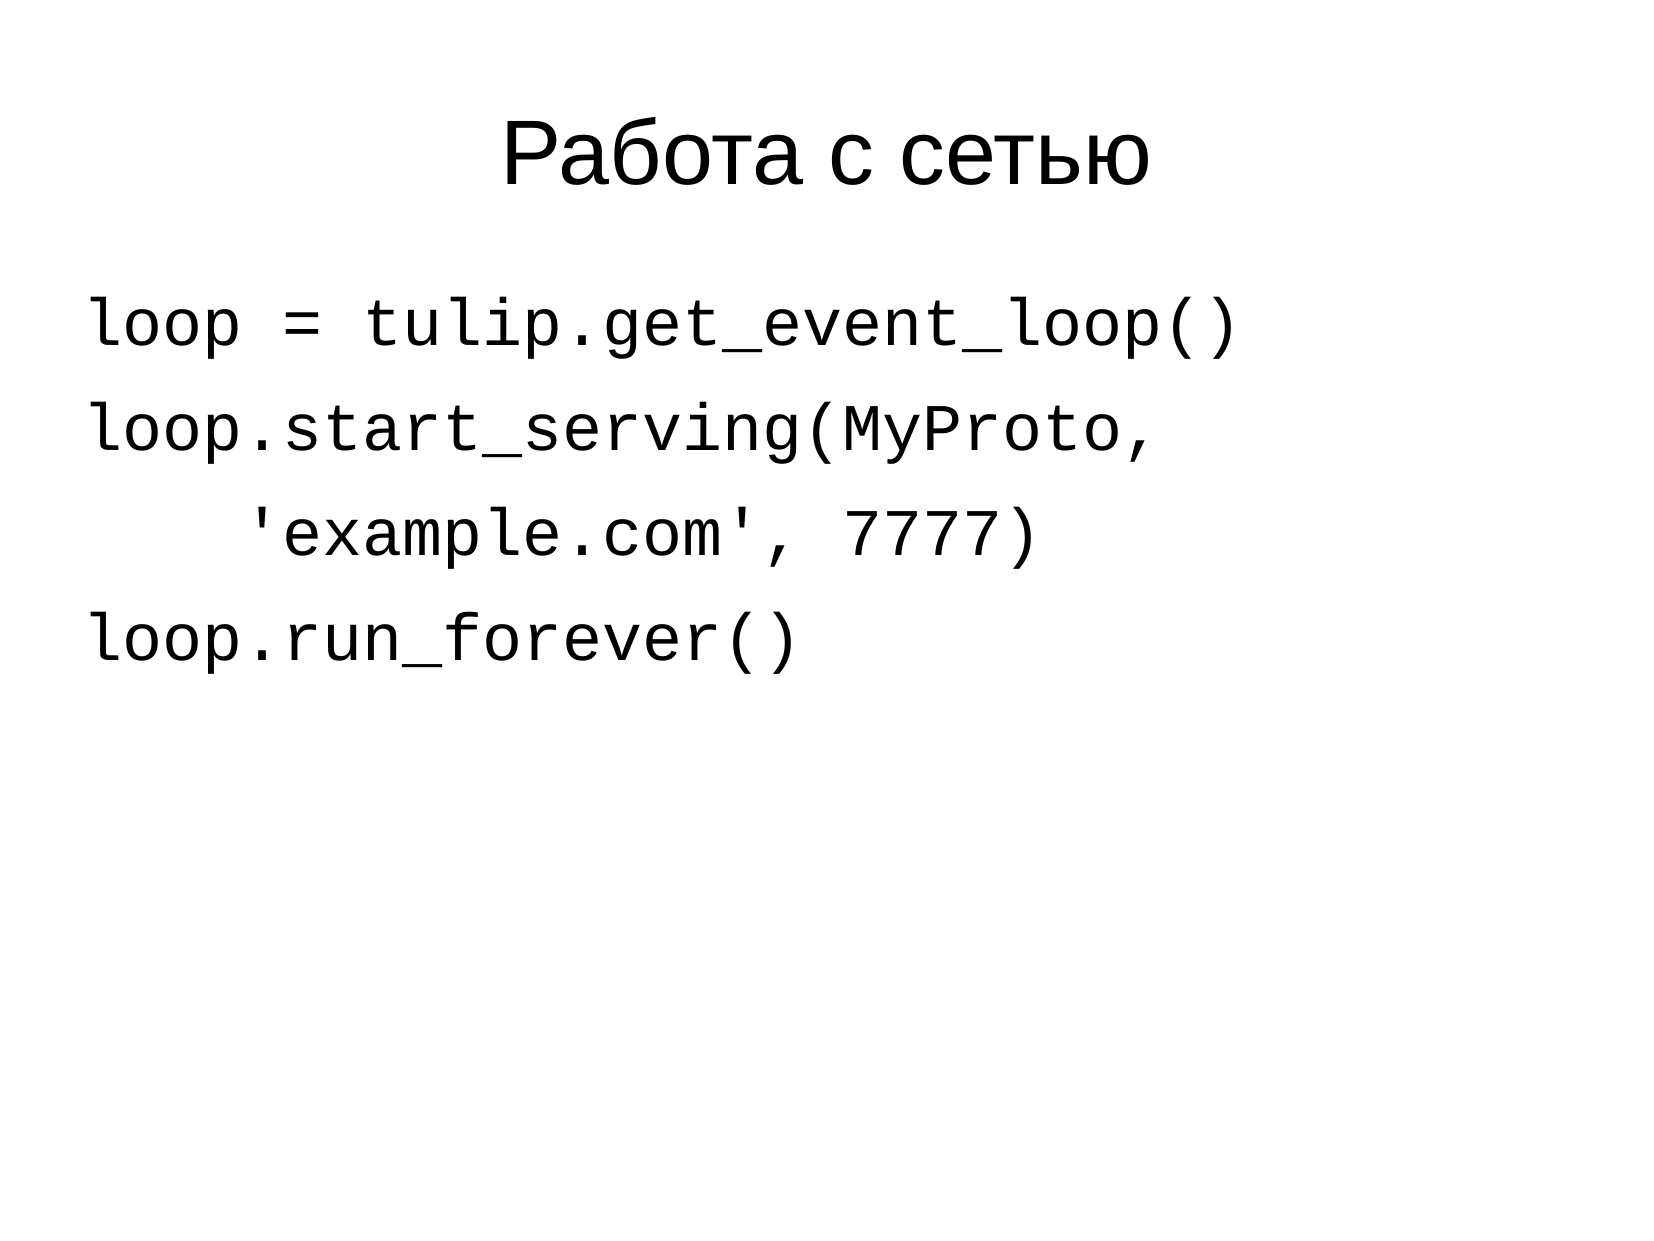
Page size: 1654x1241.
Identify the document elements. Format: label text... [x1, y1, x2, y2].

list loop = tulip.get_event_loop() loop.start_serving(MyProto, 'example.com', 7777) loop.run_forever() [82, 290, 1571, 1010]
title Работа с сетью [82, 49, 1571, 257]
